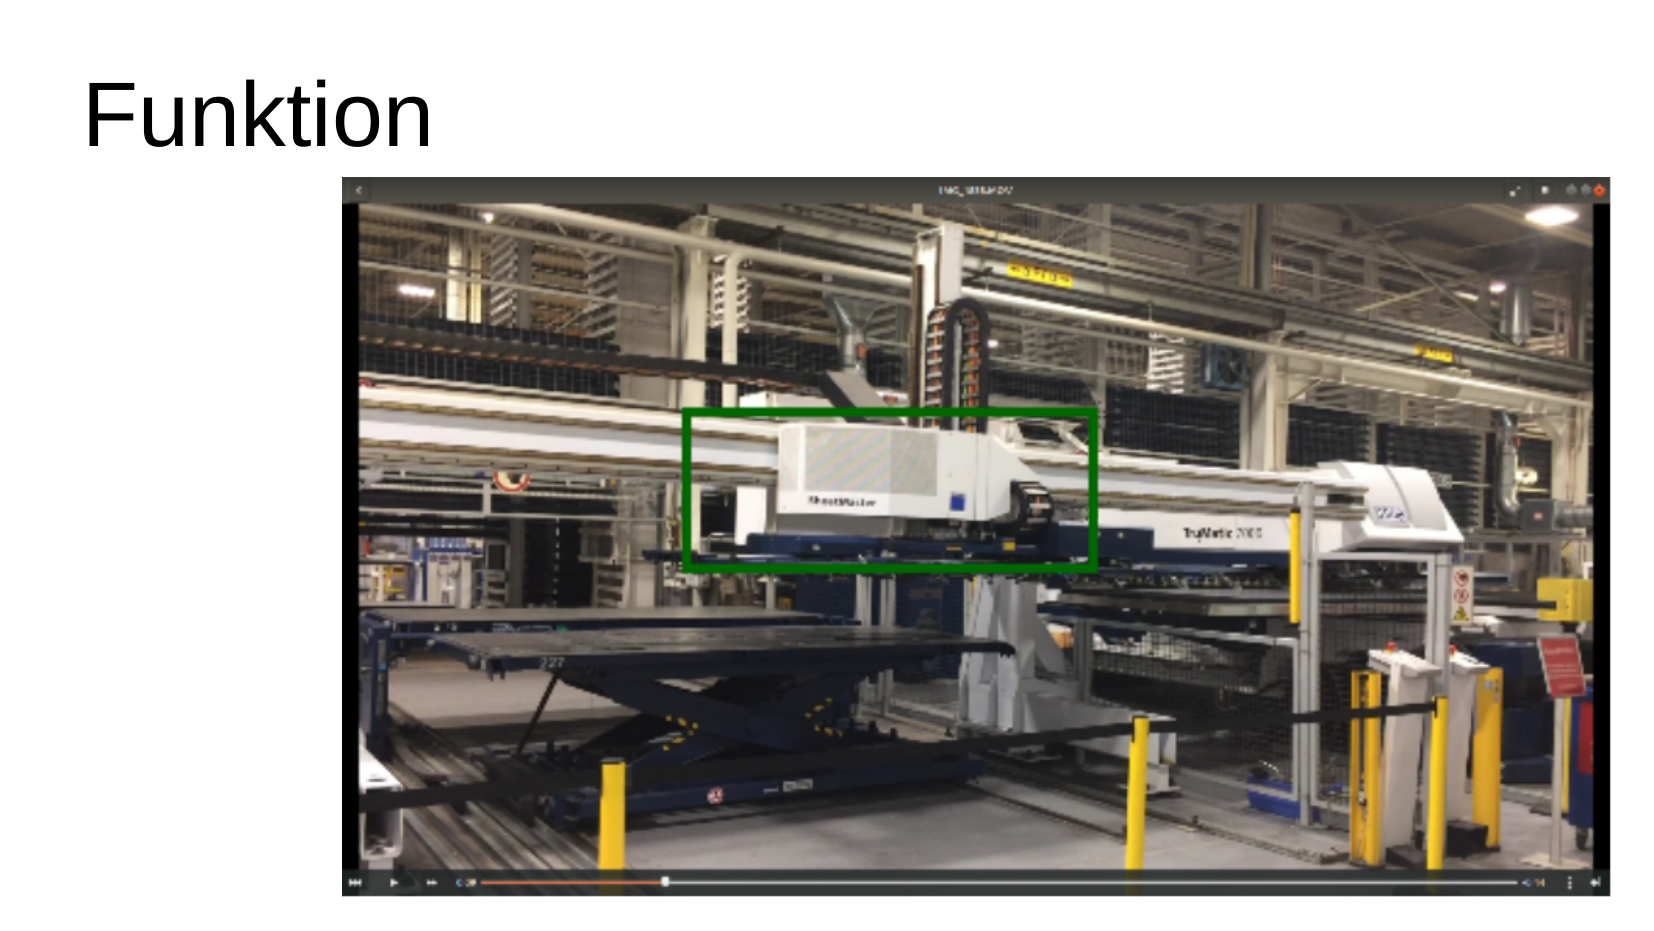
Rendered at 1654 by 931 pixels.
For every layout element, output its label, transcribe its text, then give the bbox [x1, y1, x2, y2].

title Funktion [82, 37, 1571, 193]
picture [342, 177, 1612, 898]
